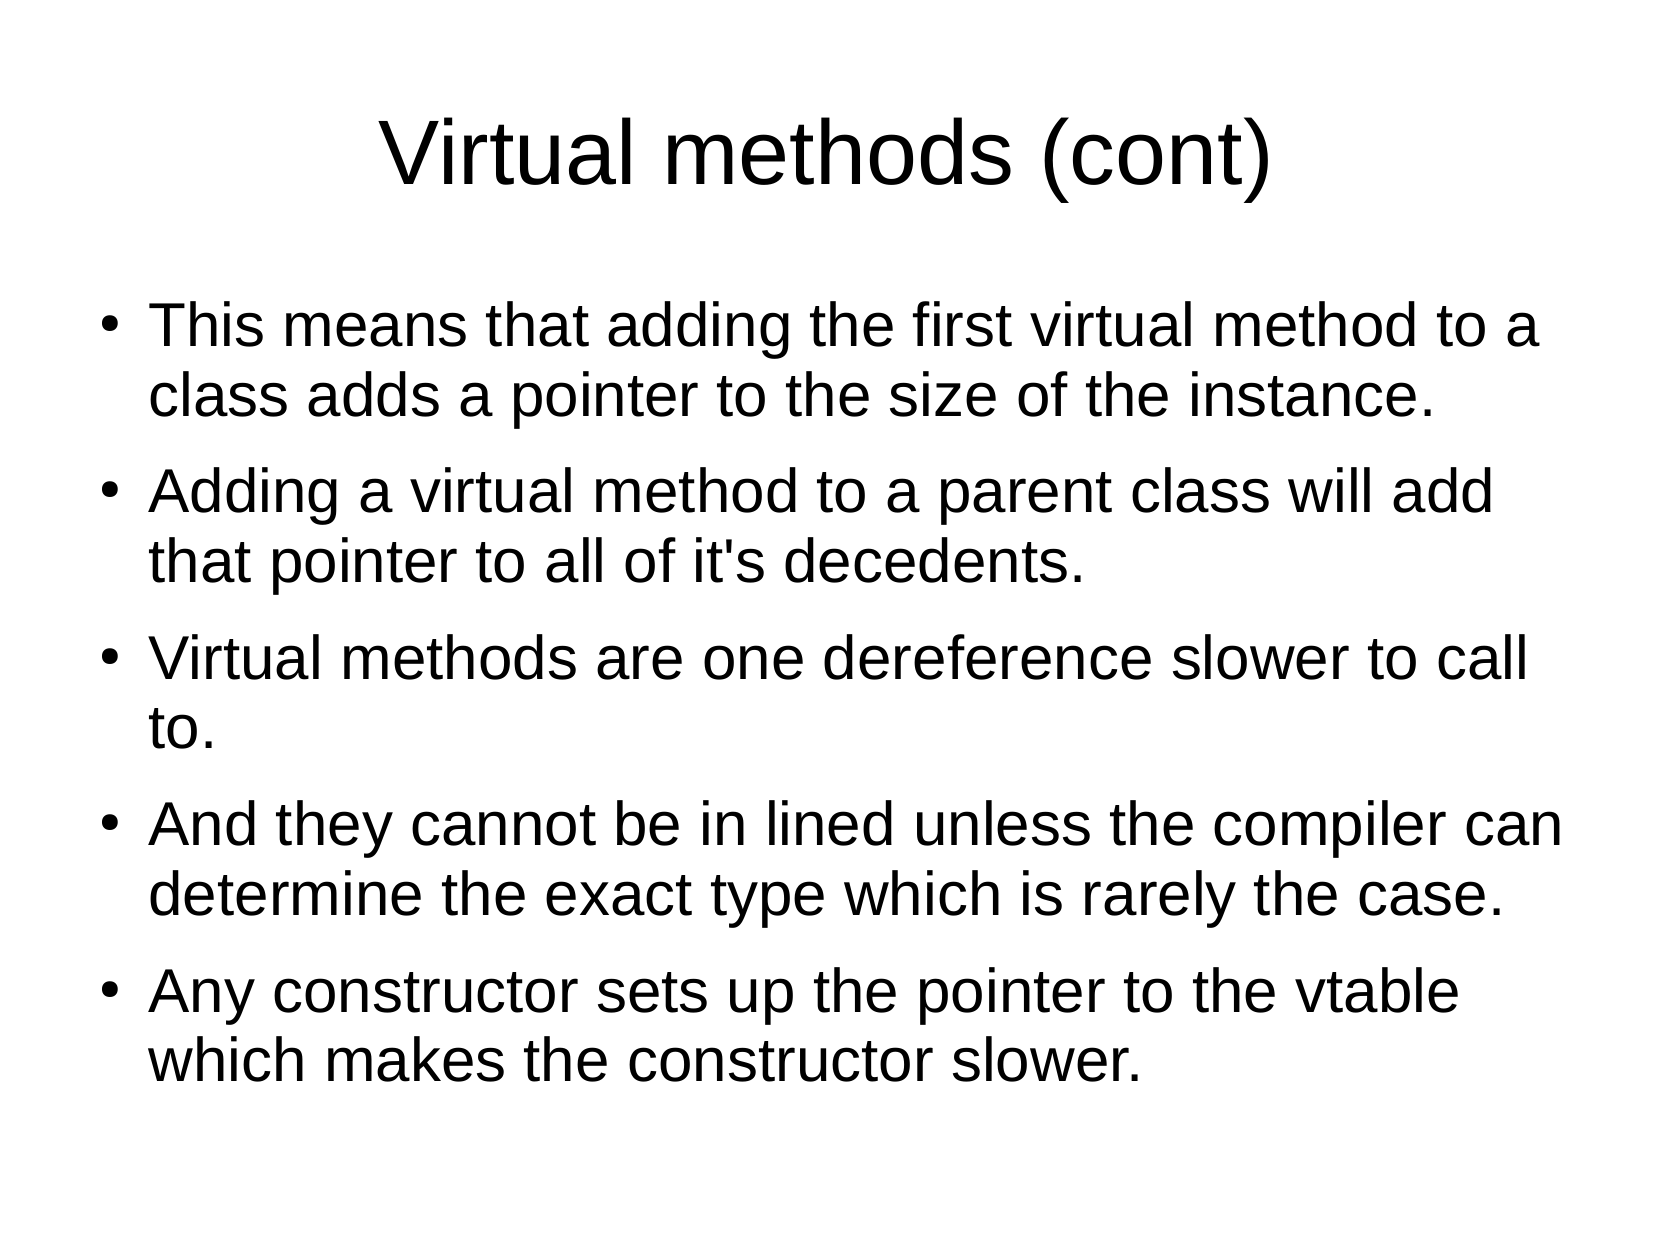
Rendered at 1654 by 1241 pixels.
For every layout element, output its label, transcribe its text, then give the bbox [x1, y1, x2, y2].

title Virtual methods (cont) [82, 49, 1571, 257]
list This means that adding the first virtual method to a class adds a pointer to the size of the instance. Adding a virtual method to a parent class will add that pointer to all of it's decedents. Virtual methods are one dereference slower to call to. And they cannot be in lined unless the compiler can determine the exact type which is rarely the case. Any constructor sets up the pointer to the vtable which makes the constructor slower. [82, 290, 1571, 1109]
